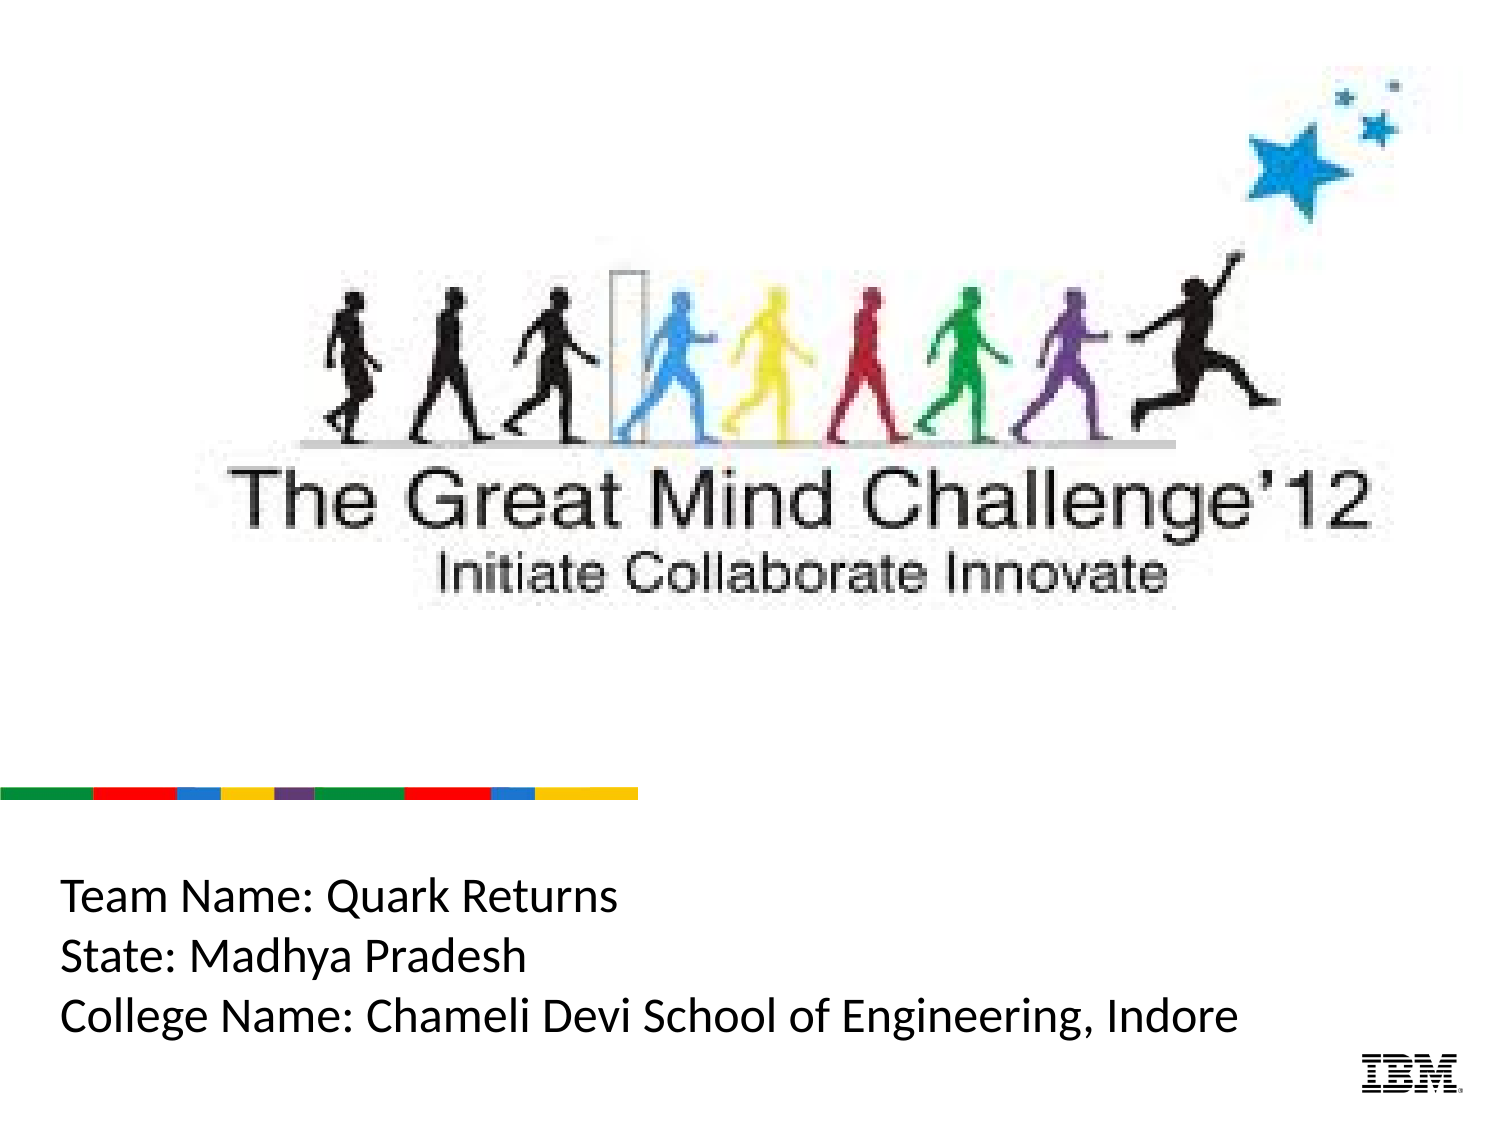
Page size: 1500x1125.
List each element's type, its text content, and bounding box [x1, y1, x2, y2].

picture [1362, 1054, 1463, 1093]
picture [87, 0, 1463, 704]
title Team Name: Quark Returns State: Madhya Pradesh College Name: Chameli Devi School of Engineering, Indore [45, 825, 1321, 1081]
picture [0, 787, 638, 800]
